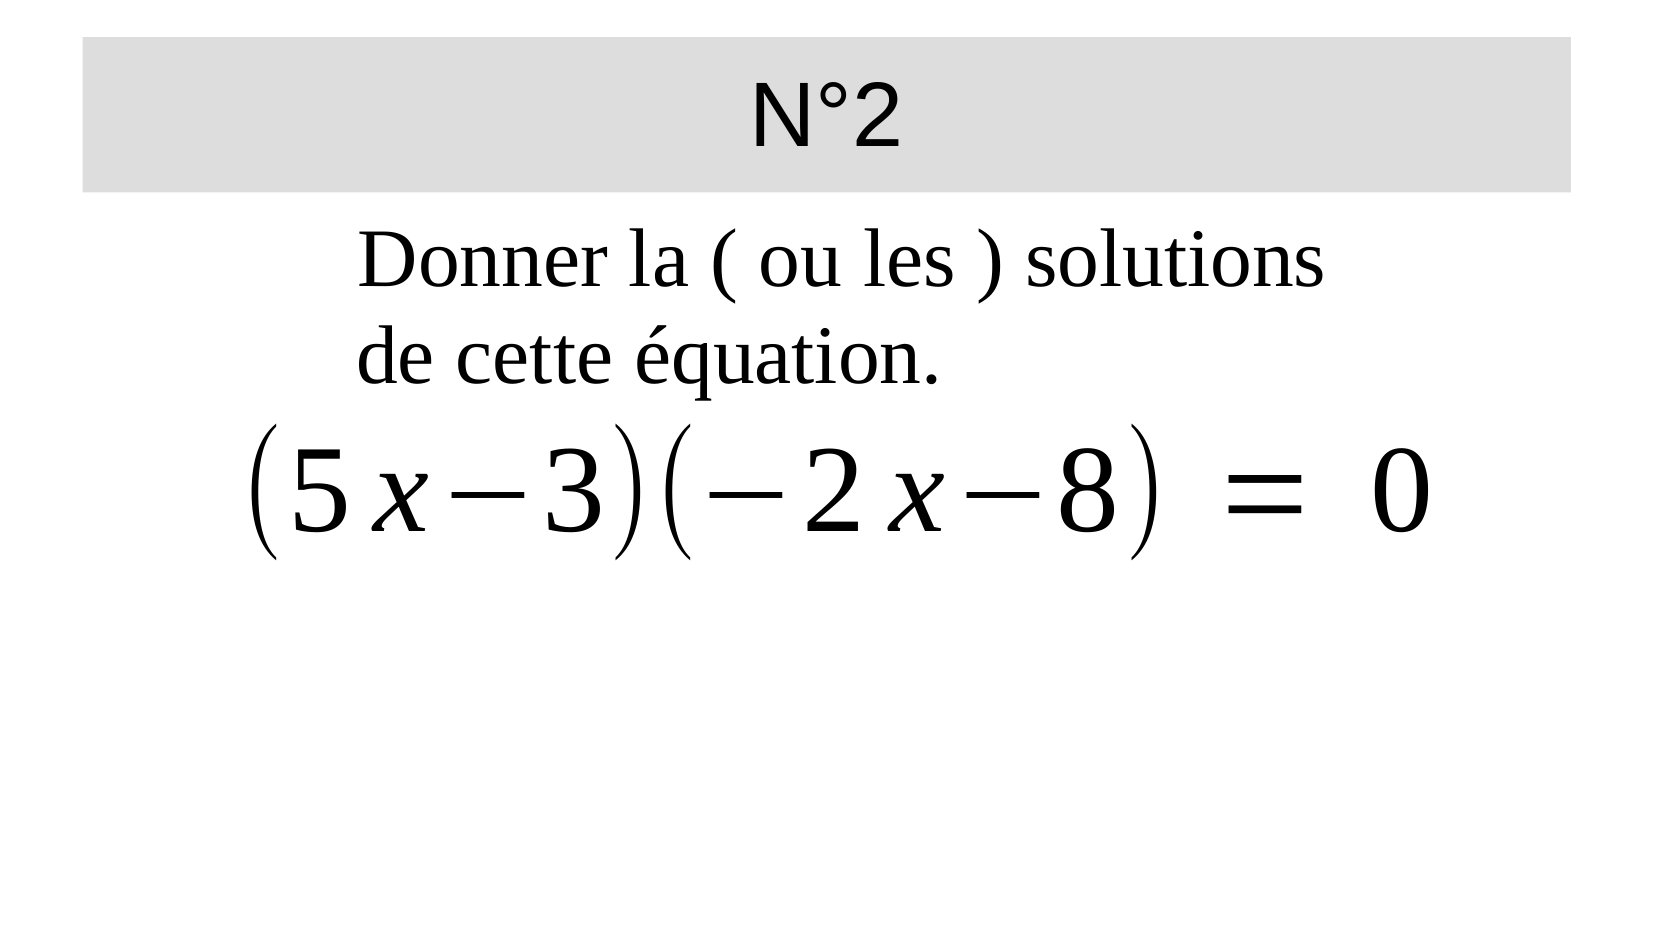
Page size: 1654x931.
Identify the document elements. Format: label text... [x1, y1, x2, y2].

chart [349, 213, 1335, 402]
title N°2 [82, 37, 1571, 193]
chart [234, 417, 1441, 567]
